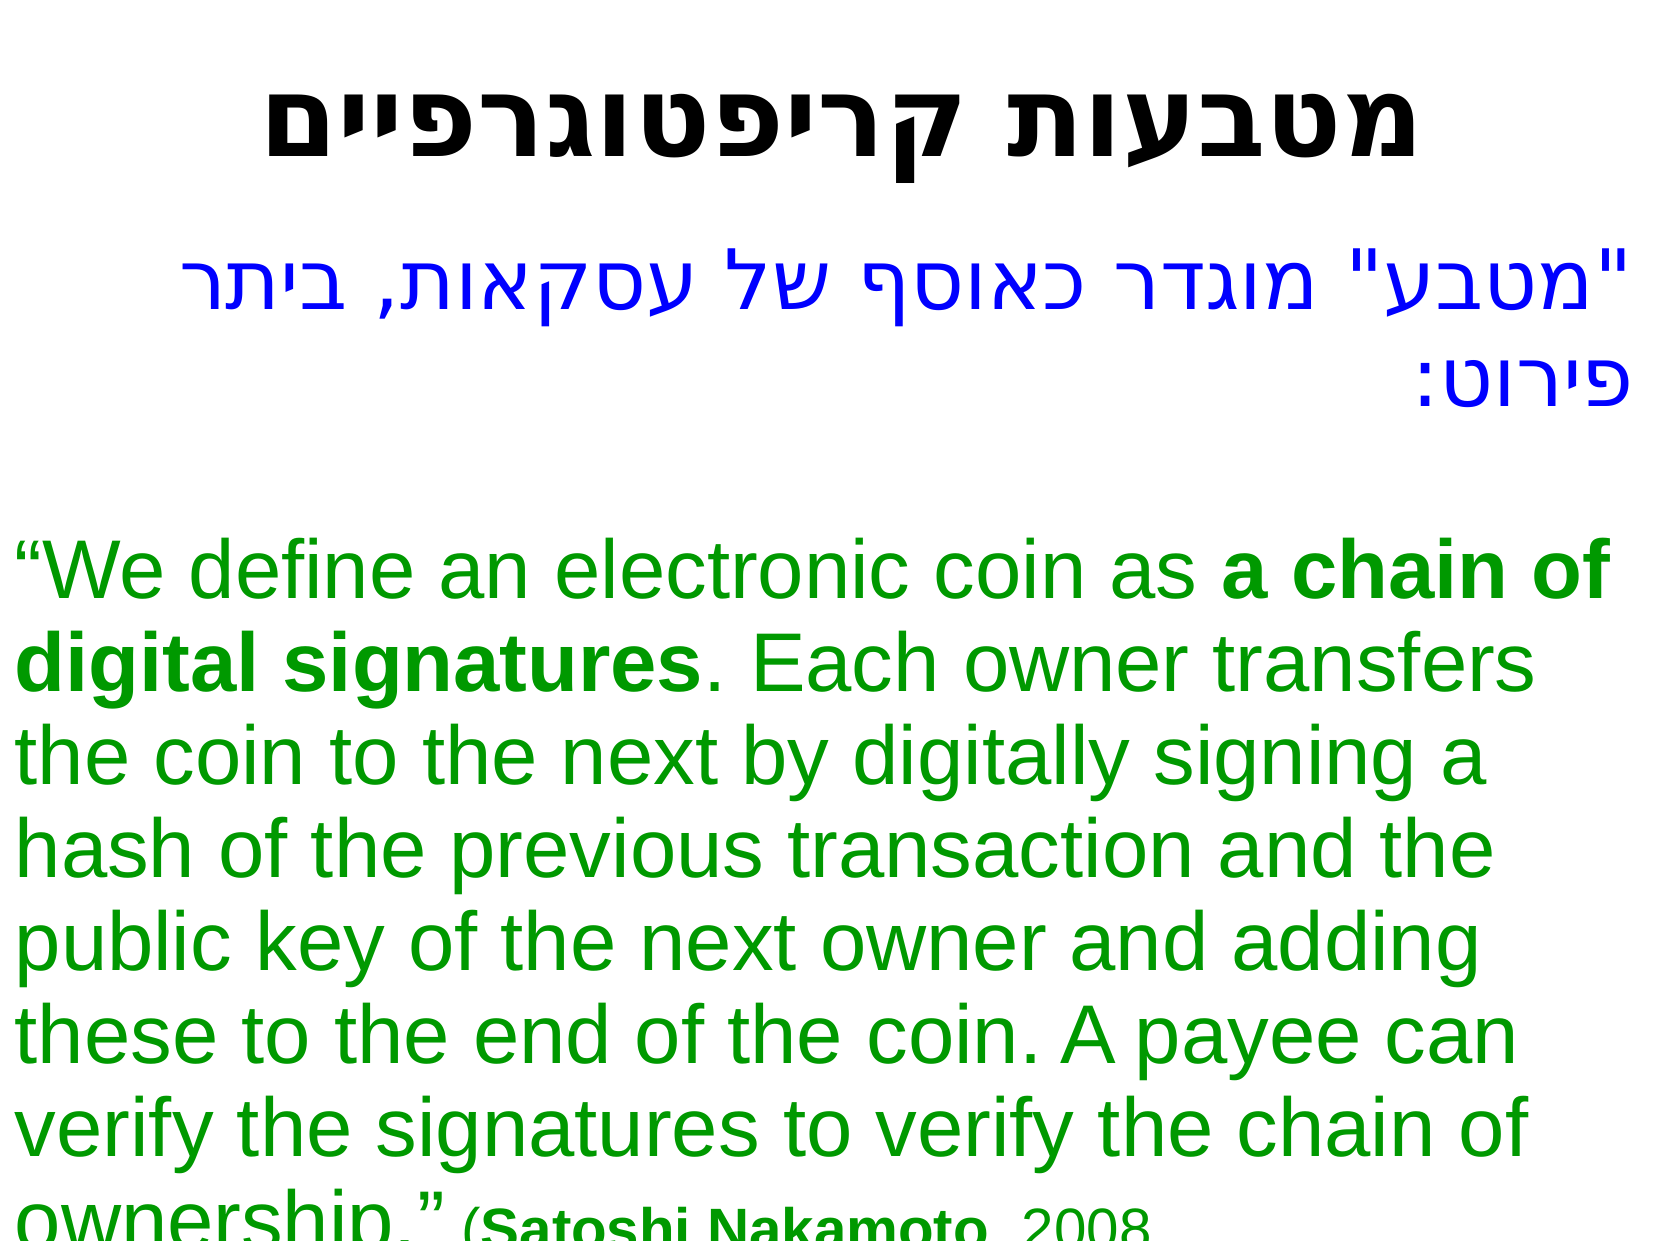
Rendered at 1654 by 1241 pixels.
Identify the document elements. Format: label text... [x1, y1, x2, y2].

text_box מטבעות קריפטוגרפיים [60, 45, 1624, 184]
text_box "מטבע" מוגדר כאוסף של עסקאות, ביתר פירוט: “We define an electronic coin as a chain of digital signatures. Each owner transfers the coin to the next by digitally signing a hash of the previous transaction and the public key of the next owner and adding these to the end of the coin. A payee can verify the signatures to verify the chain of ownership.” (Satoshi Nakamoto, 2008, https://bitcoin.org/bitcoin.pdf) [0, 225, 1649, 1241]
